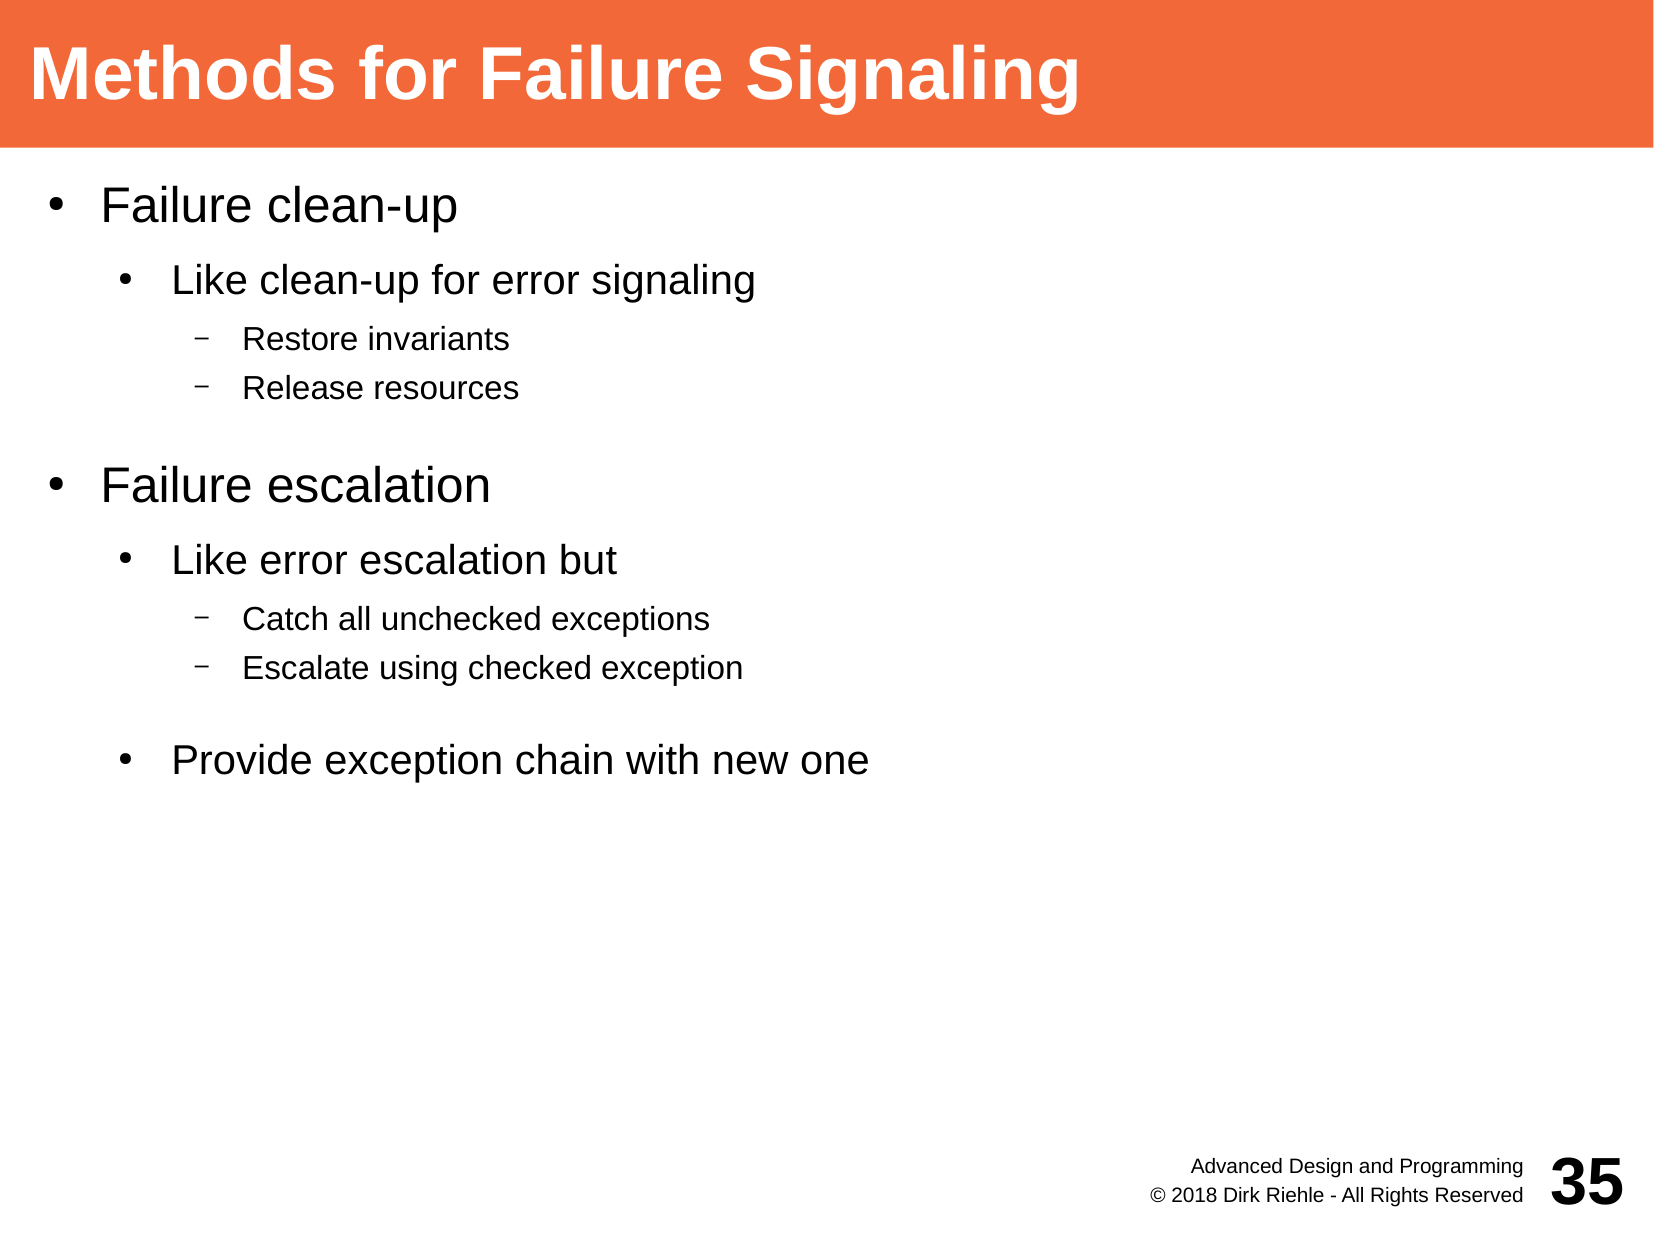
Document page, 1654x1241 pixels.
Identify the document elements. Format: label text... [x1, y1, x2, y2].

title Methods for Failure Signaling [0, 0, 1654, 148]
list Failure clean-up Like clean-up for error signaling Restore invariants Release resources Failure escalation Like error escalation but Catch all unchecked exceptions Escalate using checked exception Provide exception chain with new one [29, 177, 1625, 1063]
